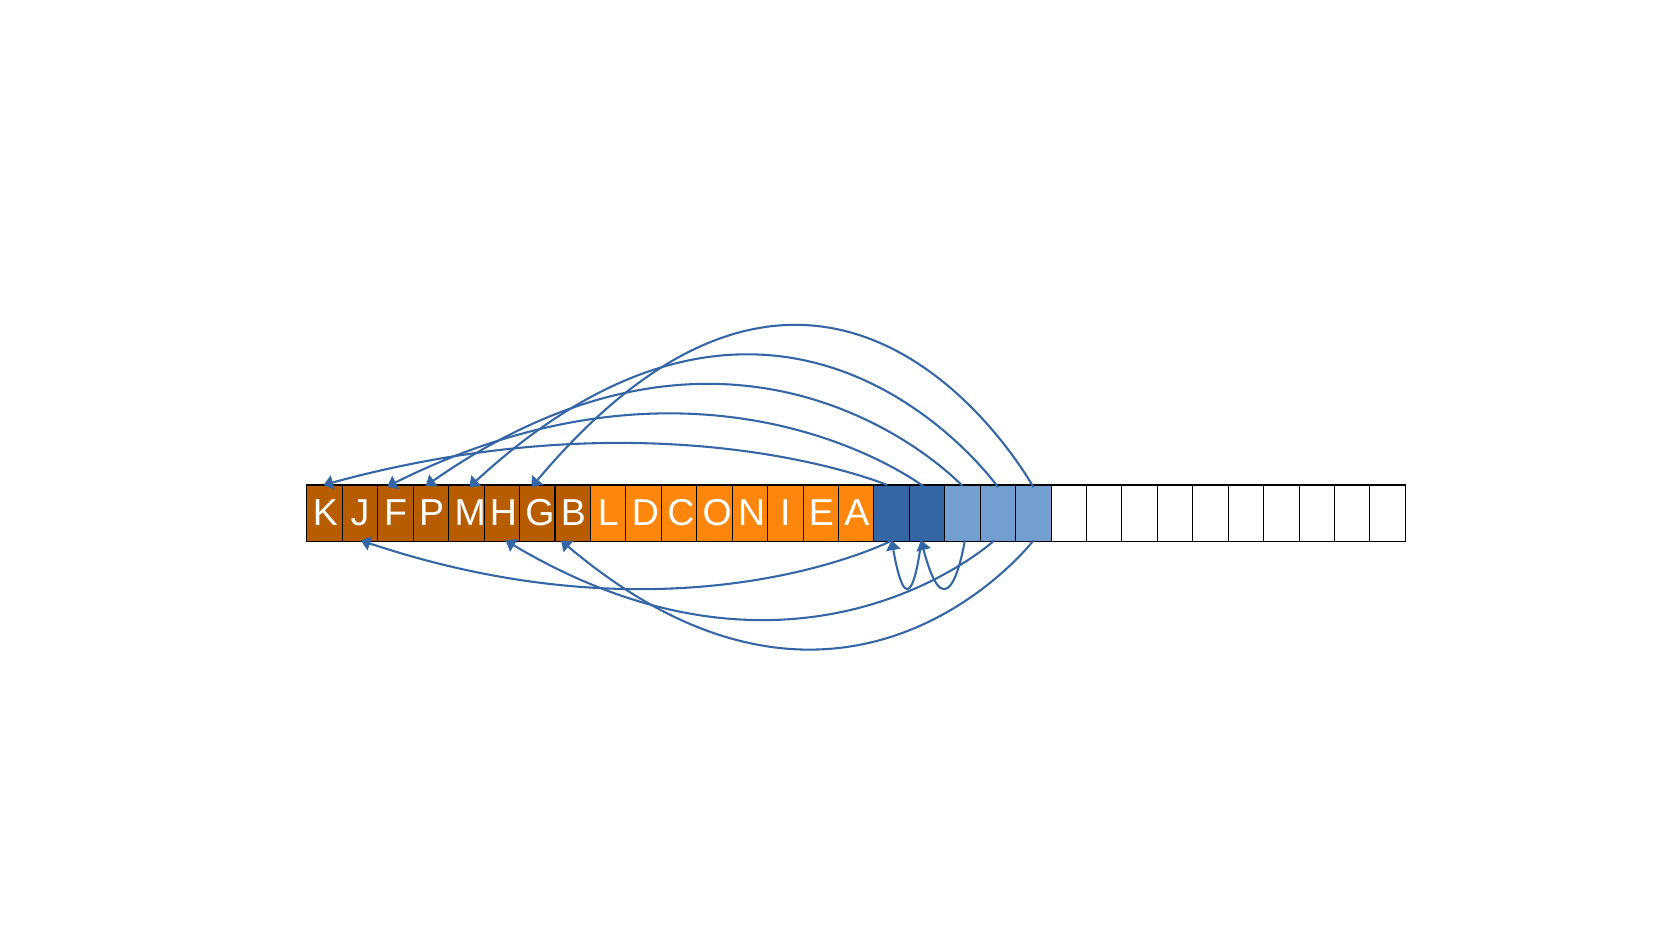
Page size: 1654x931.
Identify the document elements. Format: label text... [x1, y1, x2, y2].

table_header J [343, 486, 377, 541]
table_header A [839, 486, 873, 541]
table_header [1158, 486, 1192, 541]
table_header [1193, 486, 1228, 541]
table_header [945, 486, 980, 541]
table_header [1300, 486, 1334, 541]
table_header [1052, 486, 1086, 541]
table_header [1016, 486, 1051, 541]
table_header [1087, 486, 1121, 541]
table_header K [307, 486, 342, 541]
table_header M [449, 486, 484, 541]
table_header [1370, 486, 1405, 541]
table_header C [662, 486, 696, 541]
table_header [981, 486, 1015, 541]
table_header [1264, 486, 1299, 541]
table_header G [520, 486, 554, 541]
table_header D [626, 486, 661, 541]
table_header B [556, 486, 590, 541]
table_header [1229, 486, 1263, 541]
table_header [1335, 486, 1369, 541]
table_header I [768, 486, 803, 541]
table_header [1122, 486, 1157, 541]
table_header N [733, 486, 767, 541]
table_header F [378, 486, 413, 541]
table_header P [414, 486, 448, 541]
table_header E [804, 486, 838, 541]
table_header [910, 486, 944, 541]
table_header O [697, 486, 732, 541]
table_header L [591, 486, 625, 541]
table_header H [485, 486, 519, 541]
table_header [874, 486, 909, 541]
